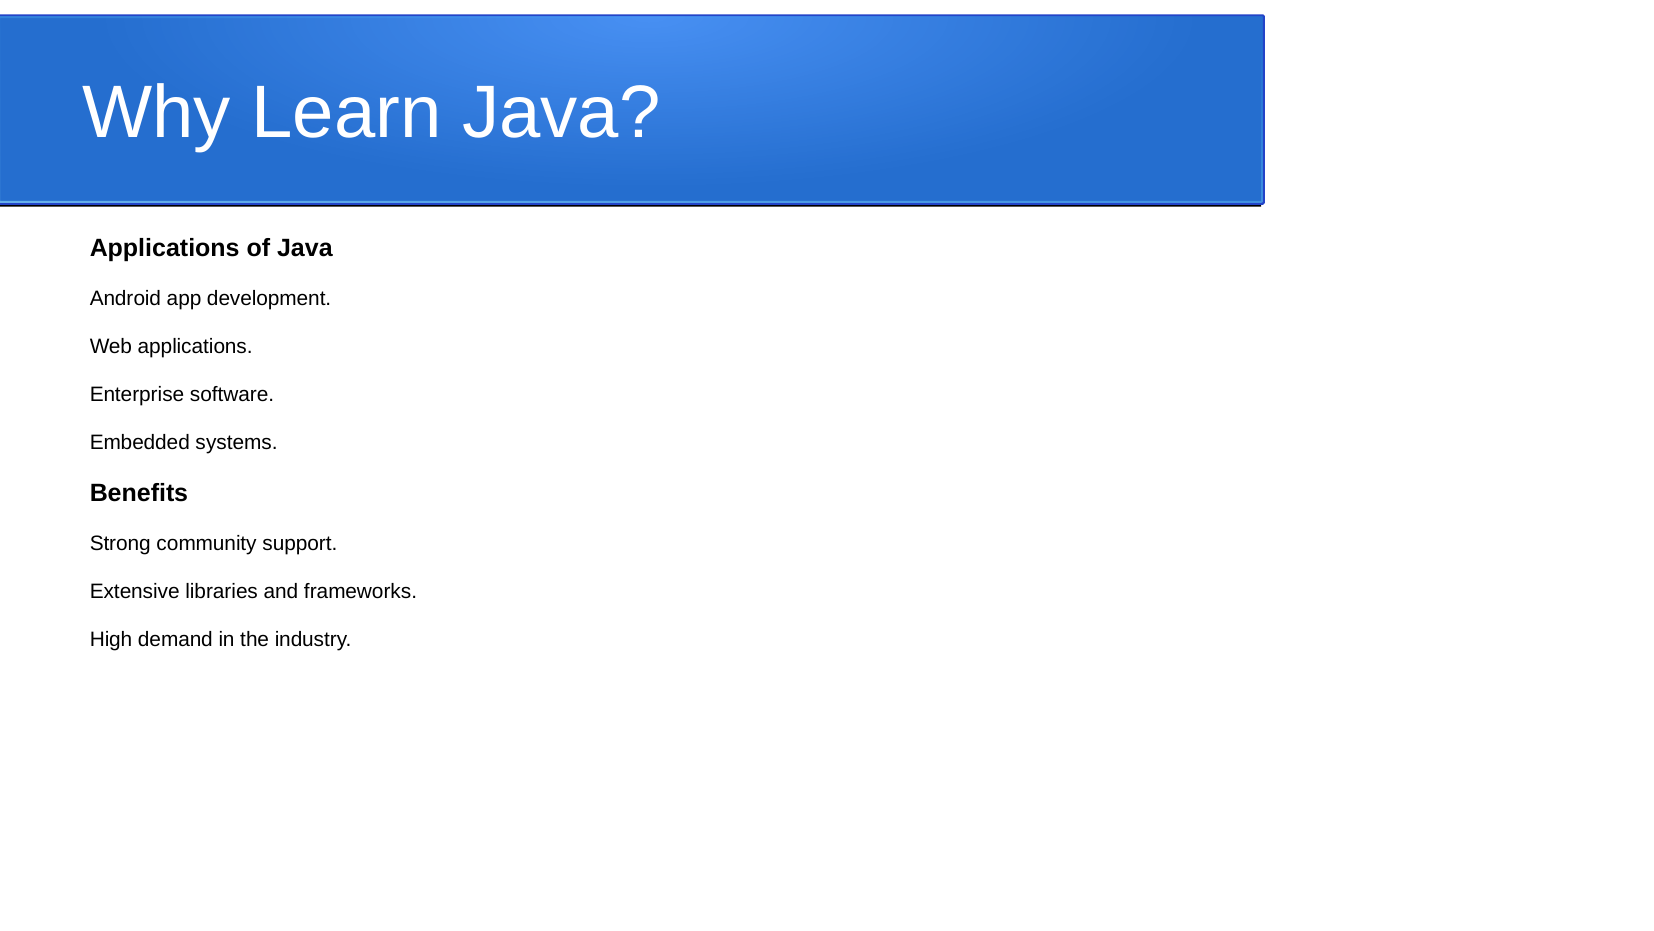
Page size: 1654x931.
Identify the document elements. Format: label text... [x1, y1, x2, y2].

text_box Applications of Java Android app development. Web applications. Enterprise software. Embedded systems. Benefits Strong community support. Extensive libraries and frameworks. High demand in the industry. [75, 226, 1009, 826]
title Why Learn Java? [82, 35, 1235, 189]
